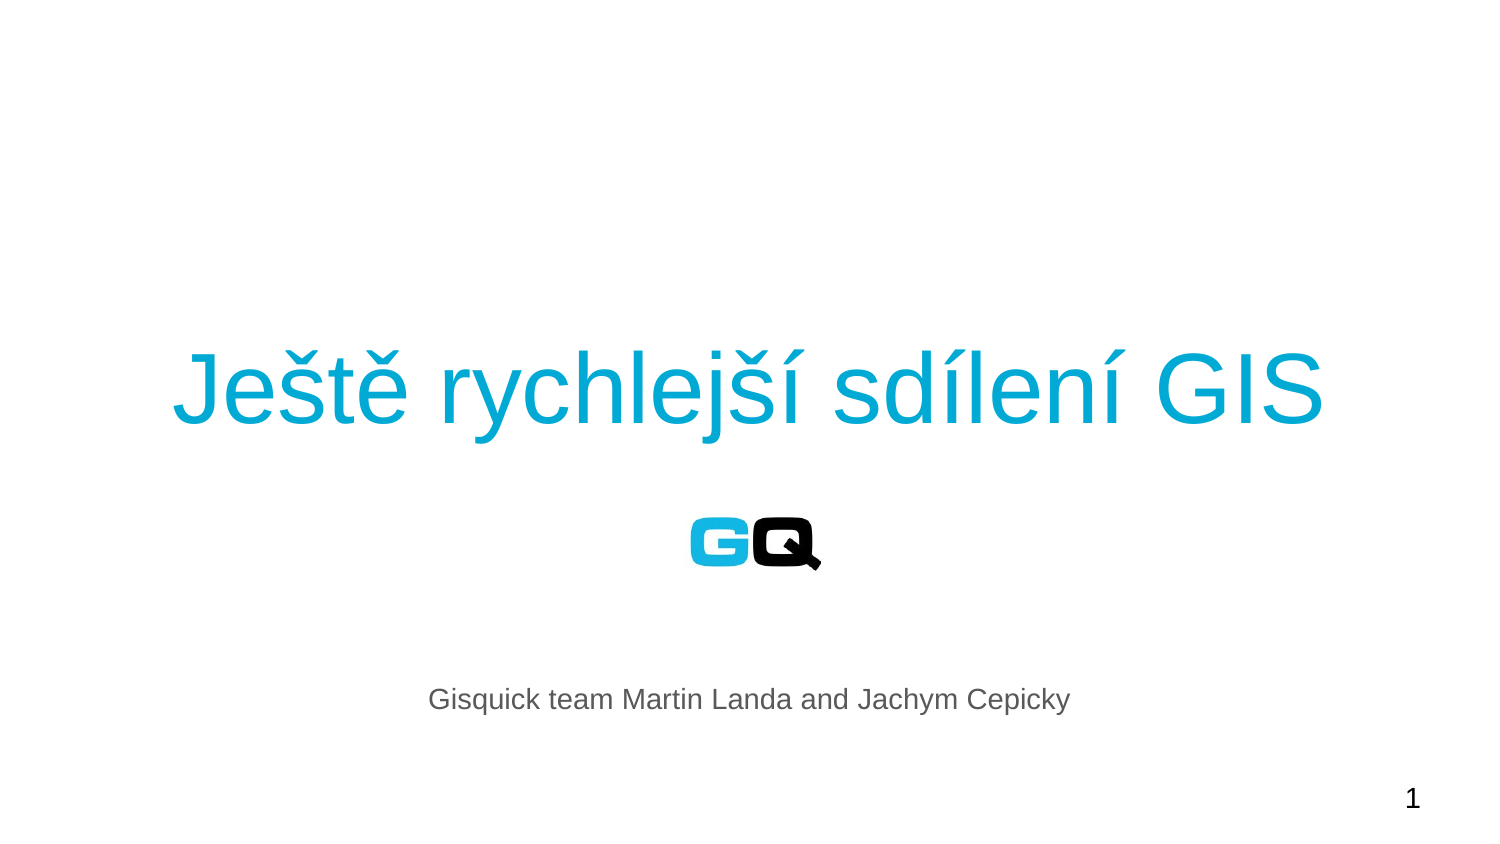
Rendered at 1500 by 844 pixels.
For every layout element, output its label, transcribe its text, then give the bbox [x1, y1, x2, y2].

slide_number <číslo> [1389, 764, 1480, 830]
subtitle Gisquick team Martin Landa and Jachym Cepicky [51, 664, 1449, 795]
title Ještě rychlejší sdílení GIS [51, 122, 1449, 459]
picture [685, 472, 827, 615]
